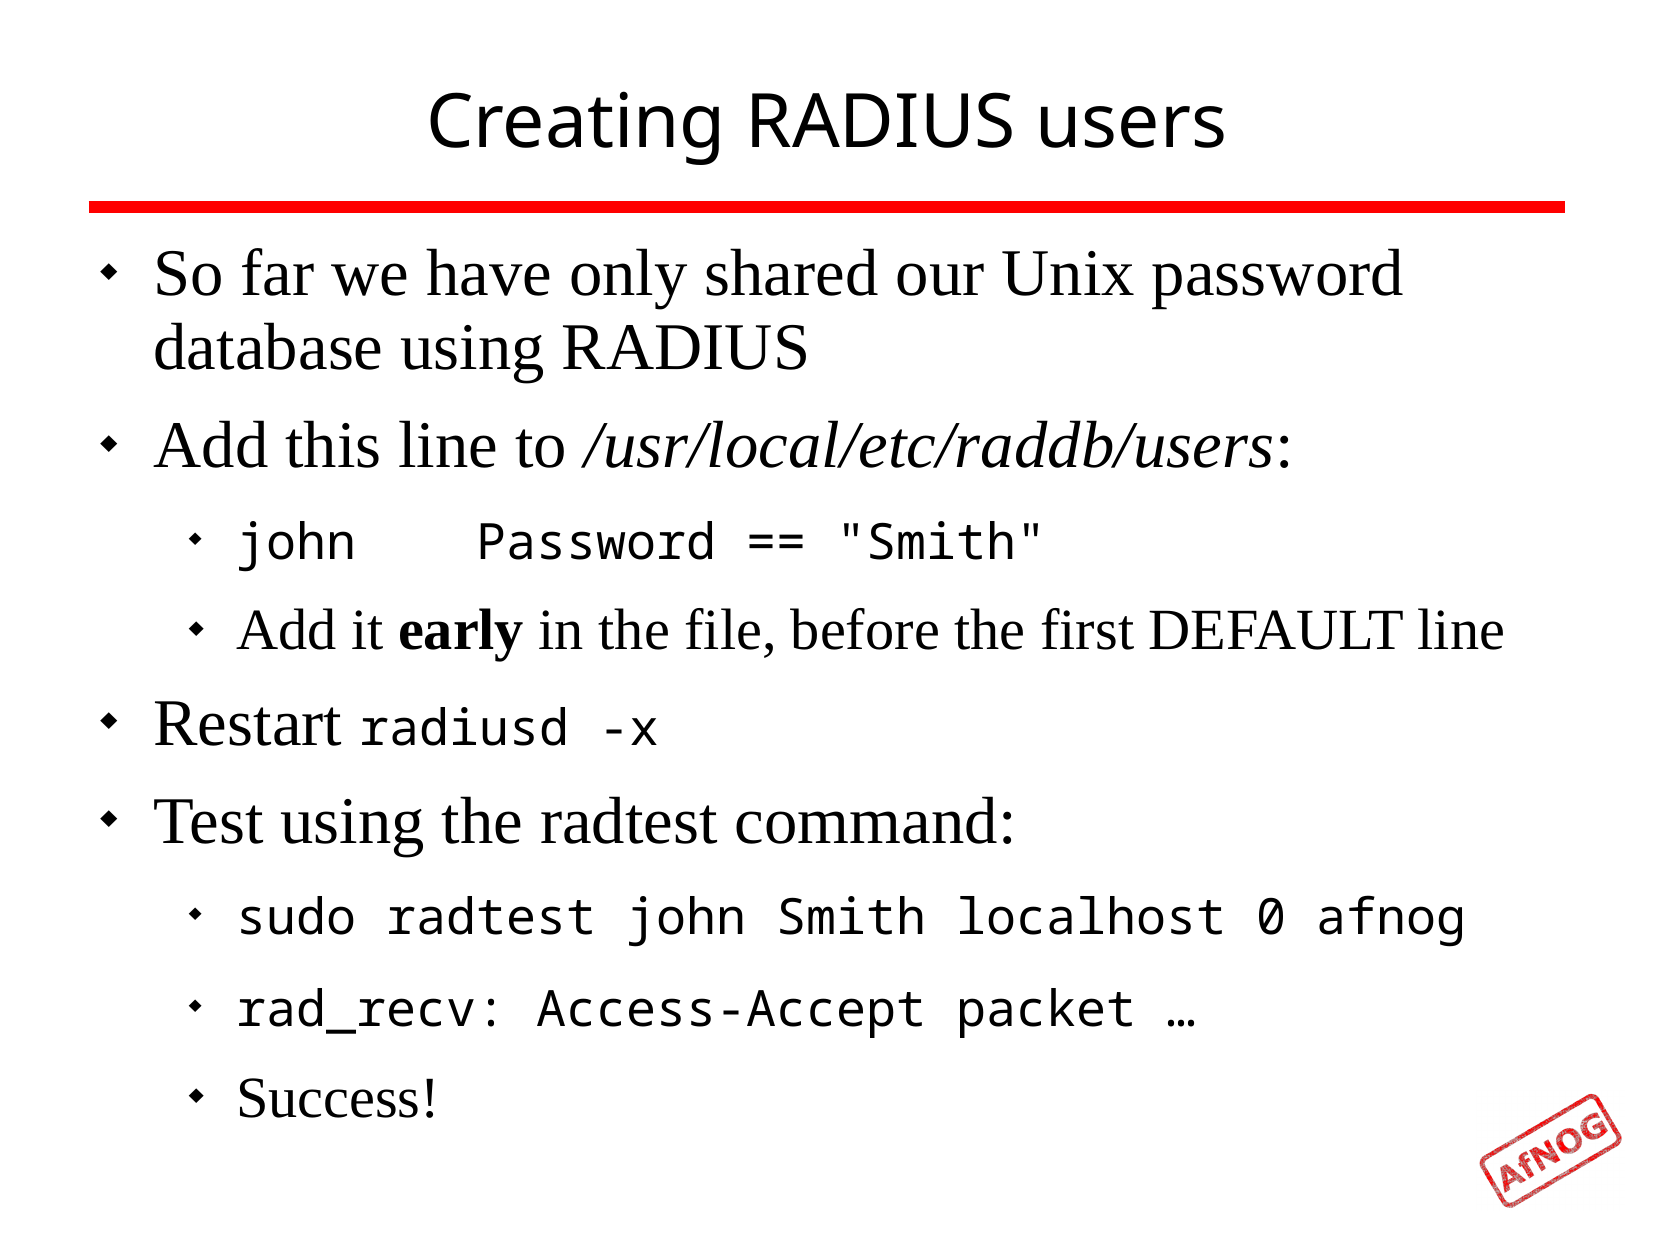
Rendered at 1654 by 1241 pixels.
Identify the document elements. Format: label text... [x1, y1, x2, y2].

title Creating RADIUS users [82, 29, 1571, 207]
picture [1476, 1090, 1625, 1211]
list So far we have only shared our Unix password database using RADIUS Add this line to /usr/local/etc/raddb/users: john Password == "Smith" Add it early in the file, before the first DEFAULT line Restart radiusd -x Test using the radtest command: sudo radtest john Smith localhost 0 afnog rad_recv: Access-Accept packet … Success! [82, 236, 1571, 1123]
